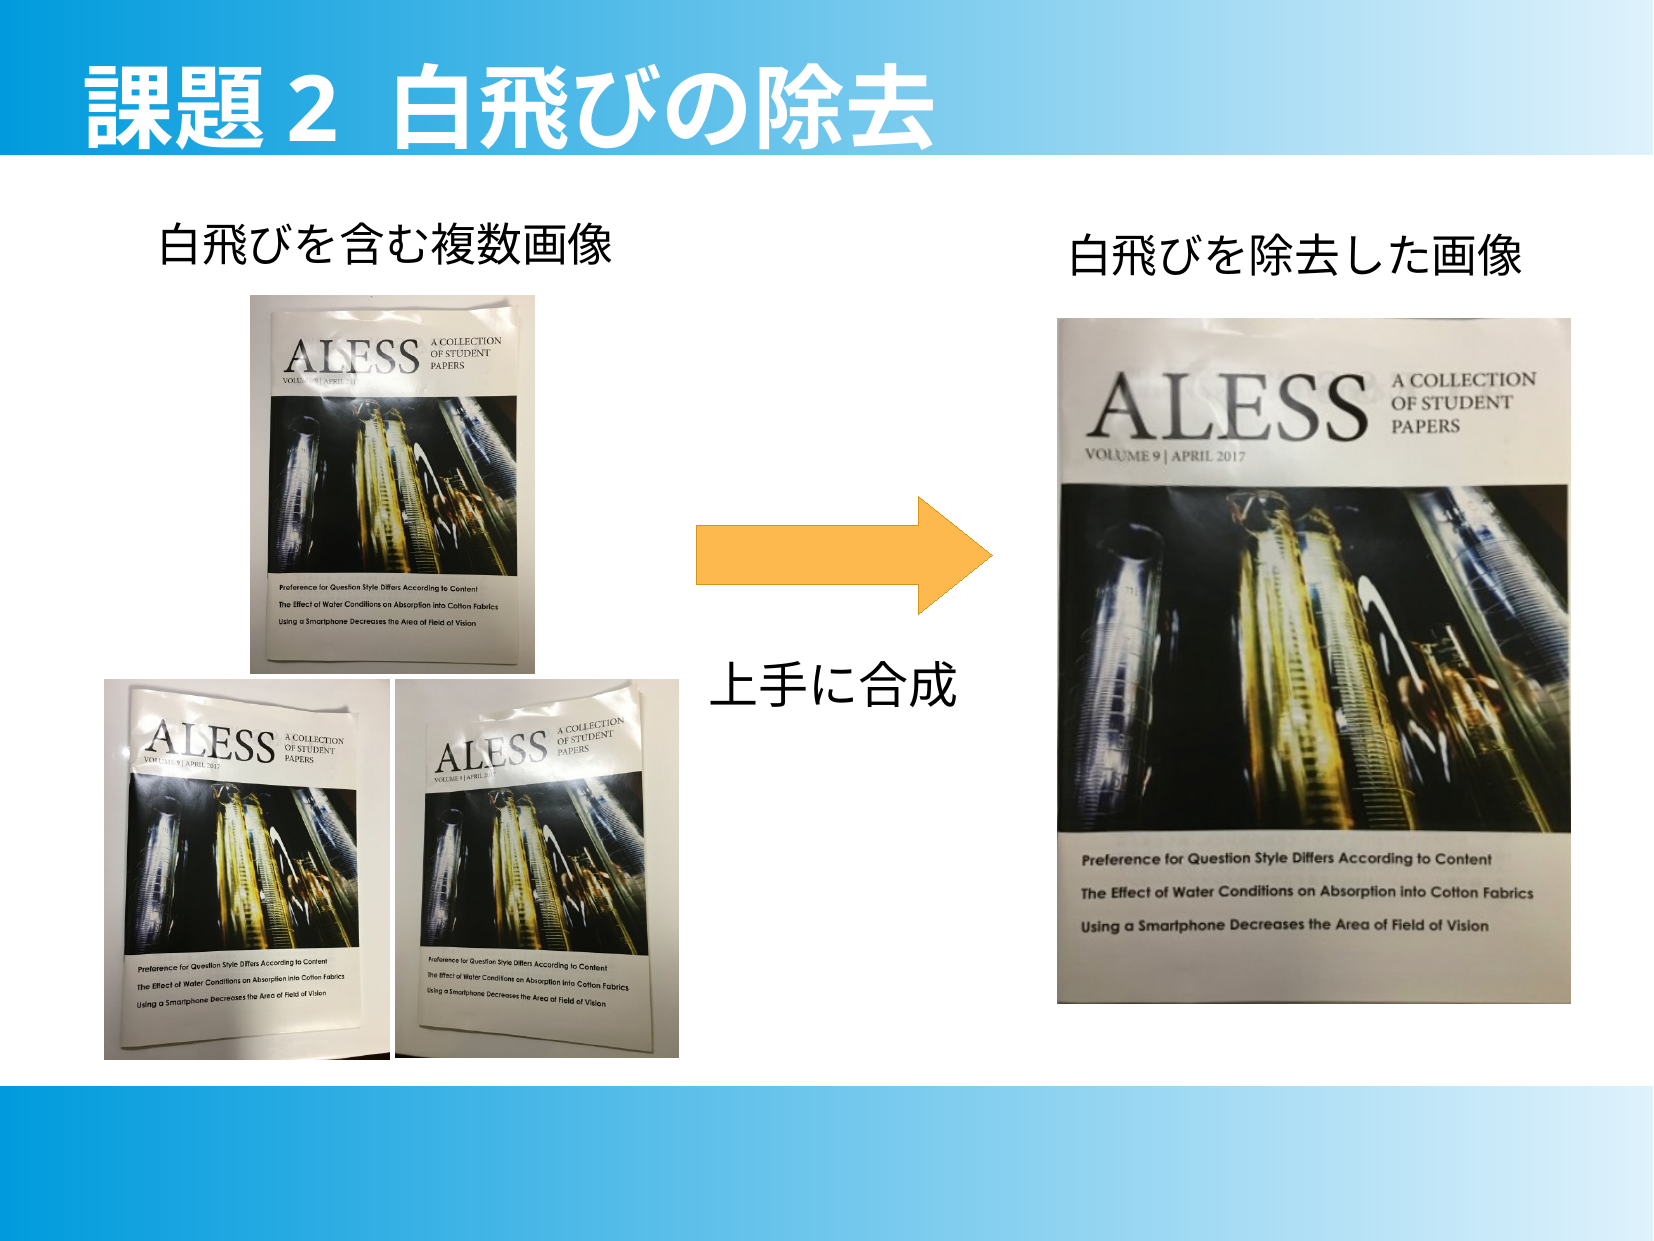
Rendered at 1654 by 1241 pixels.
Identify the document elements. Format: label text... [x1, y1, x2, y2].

text_box 白飛びを含む複数画像 [141, 200, 638, 285]
text_box 上手に合成 [693, 637, 1057, 803]
text_box 白飛びを除去した画像 [1051, 212, 1595, 378]
picture [1057, 318, 1571, 1004]
title 課題 2 白飛びの除去 [82, 32, 1571, 171]
picture [104, 679, 390, 1060]
text_box [696, 496, 993, 615]
picture [250, 295, 535, 674]
picture [395, 679, 679, 1058]
